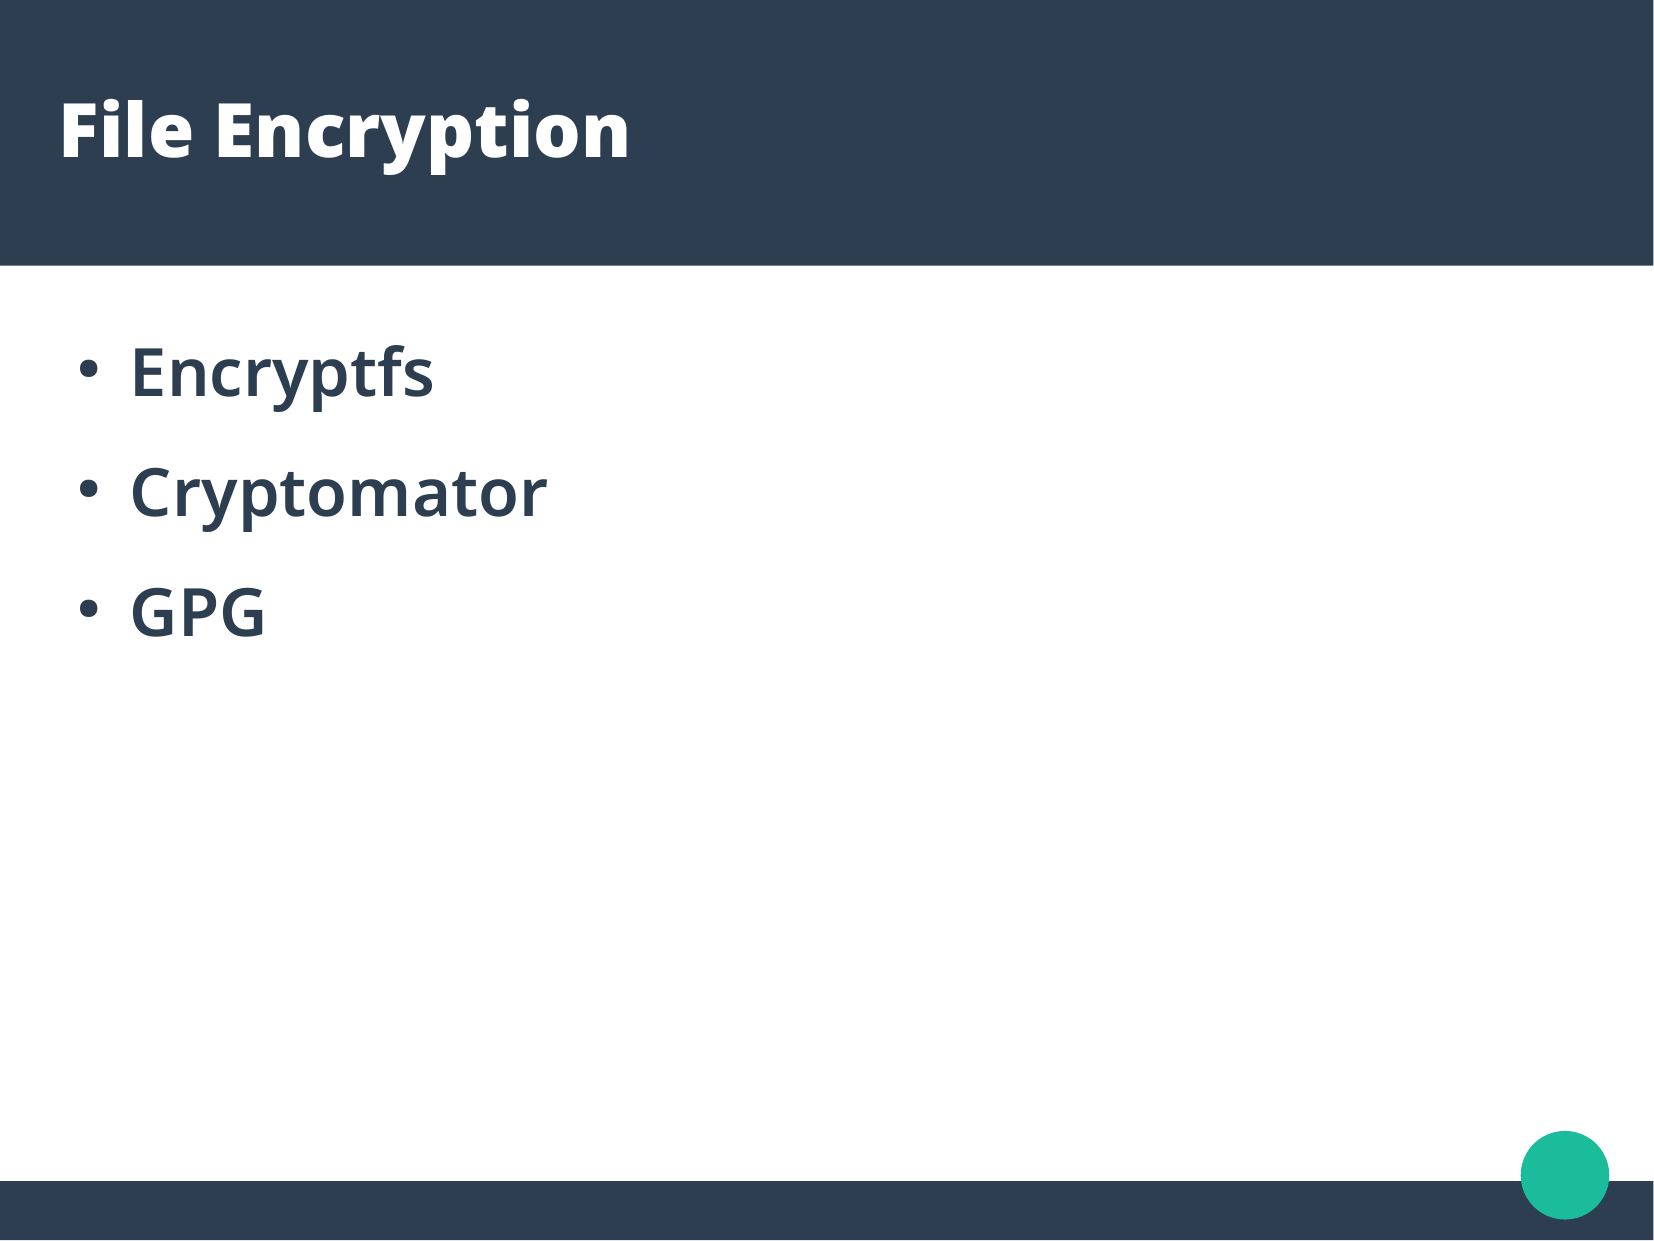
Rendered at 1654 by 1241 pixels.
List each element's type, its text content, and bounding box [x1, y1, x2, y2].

title File Encryption [59, 49, 1595, 207]
list Encryptfs Cryptomator GPG [59, 324, 1595, 1152]
